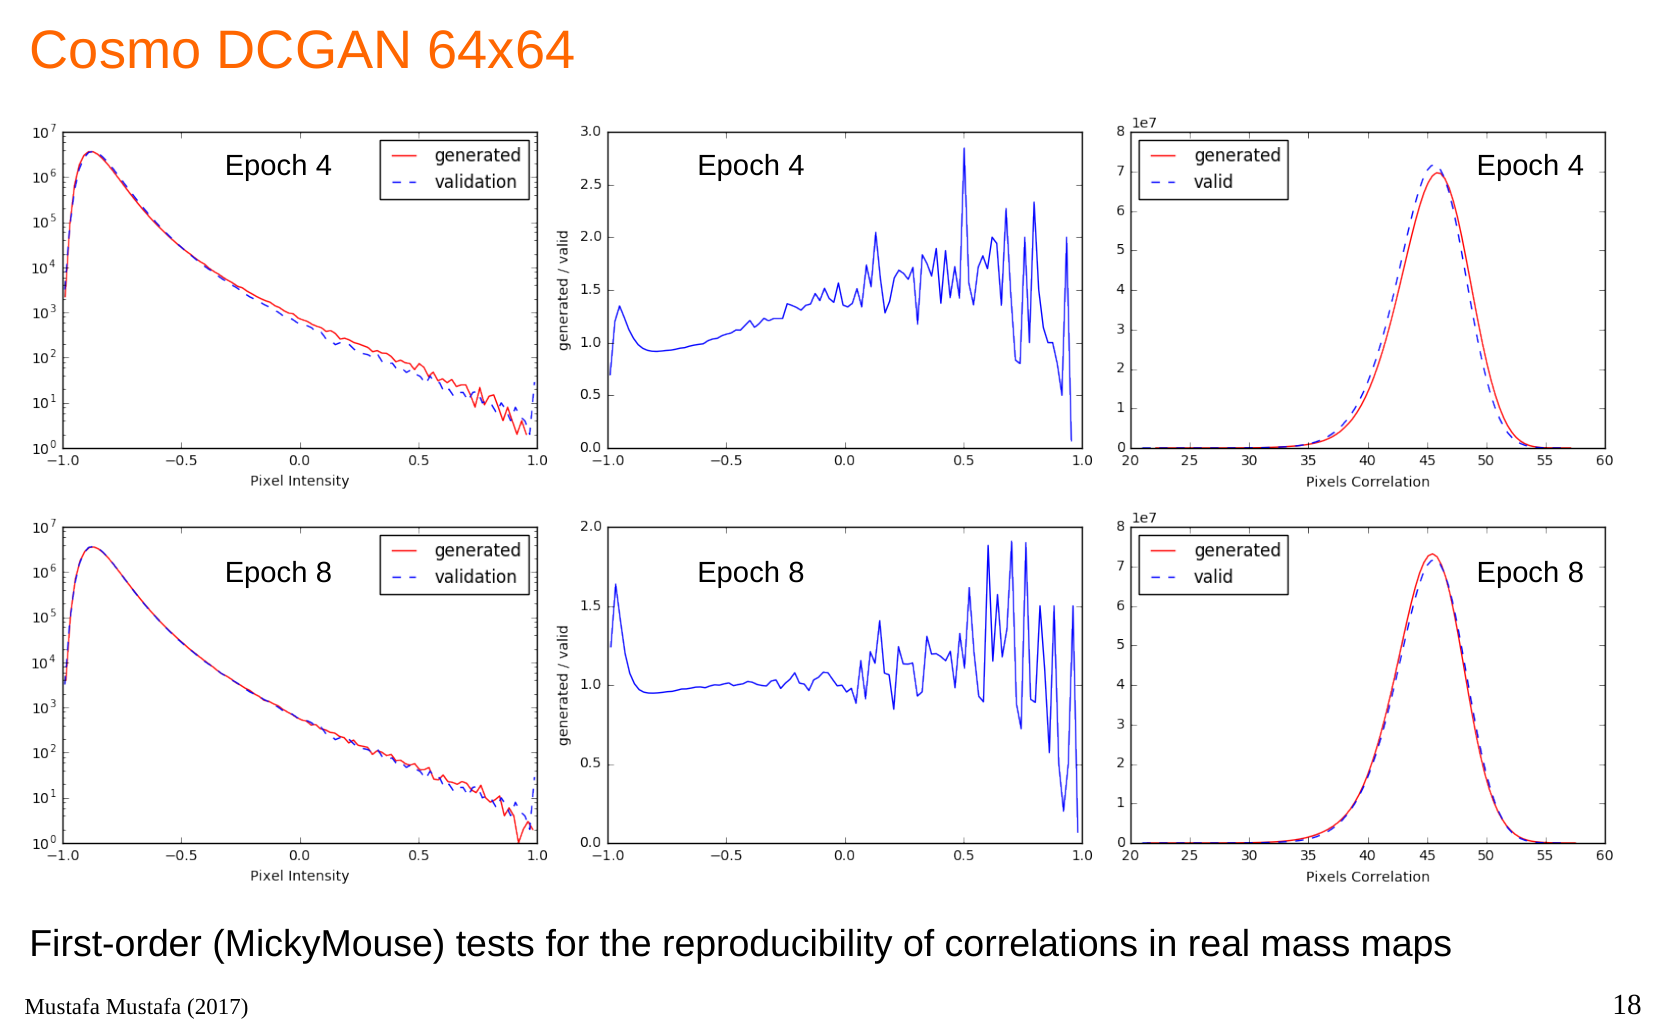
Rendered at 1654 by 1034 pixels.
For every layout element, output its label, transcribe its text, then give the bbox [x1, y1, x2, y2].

text_box Epoch 4 [210, 141, 348, 189]
text_box First-order (MickyMouse) tests for the reproducibility of correlations in real mass maps [14, 915, 1468, 972]
text_box Epoch 4 [682, 141, 820, 189]
text_box Epoch 8 [1461, 548, 1600, 597]
text_box Epoch 4 [1461, 141, 1600, 189]
picture [0, 91, 1654, 894]
text_box Epoch 8 [210, 548, 348, 597]
text_box Epoch 8 [682, 548, 820, 597]
title Cosmo DCGAN 64x64 [29, 17, 1621, 82]
